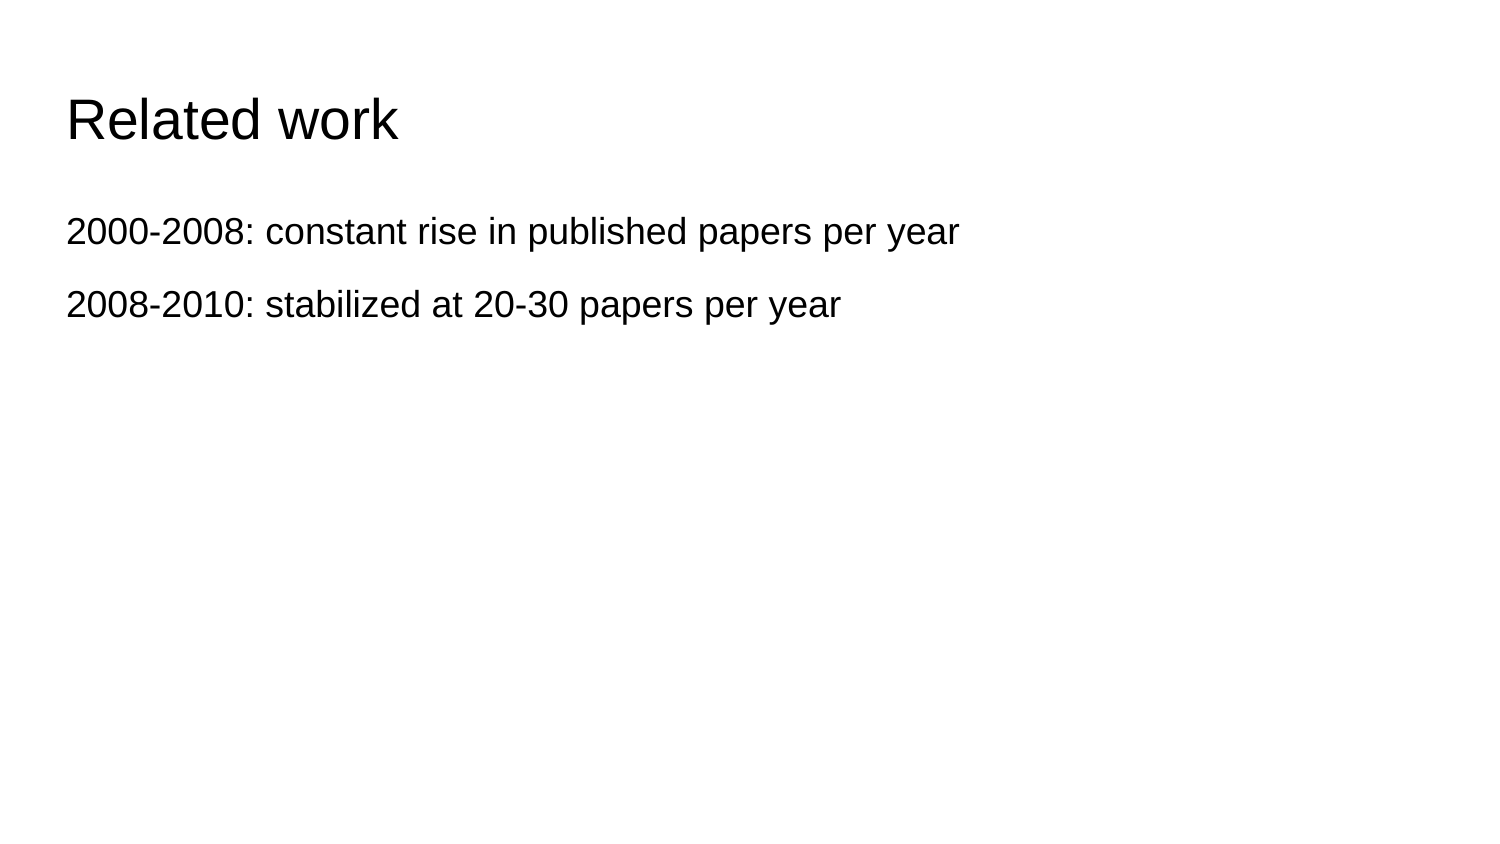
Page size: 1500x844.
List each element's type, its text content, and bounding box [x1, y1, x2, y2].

list 2000-2008: constant rise in published papers per year 2008-2010: stabilized at 20-30 papers per year [51, 189, 1449, 750]
title Related work [51, 72, 1449, 167]
